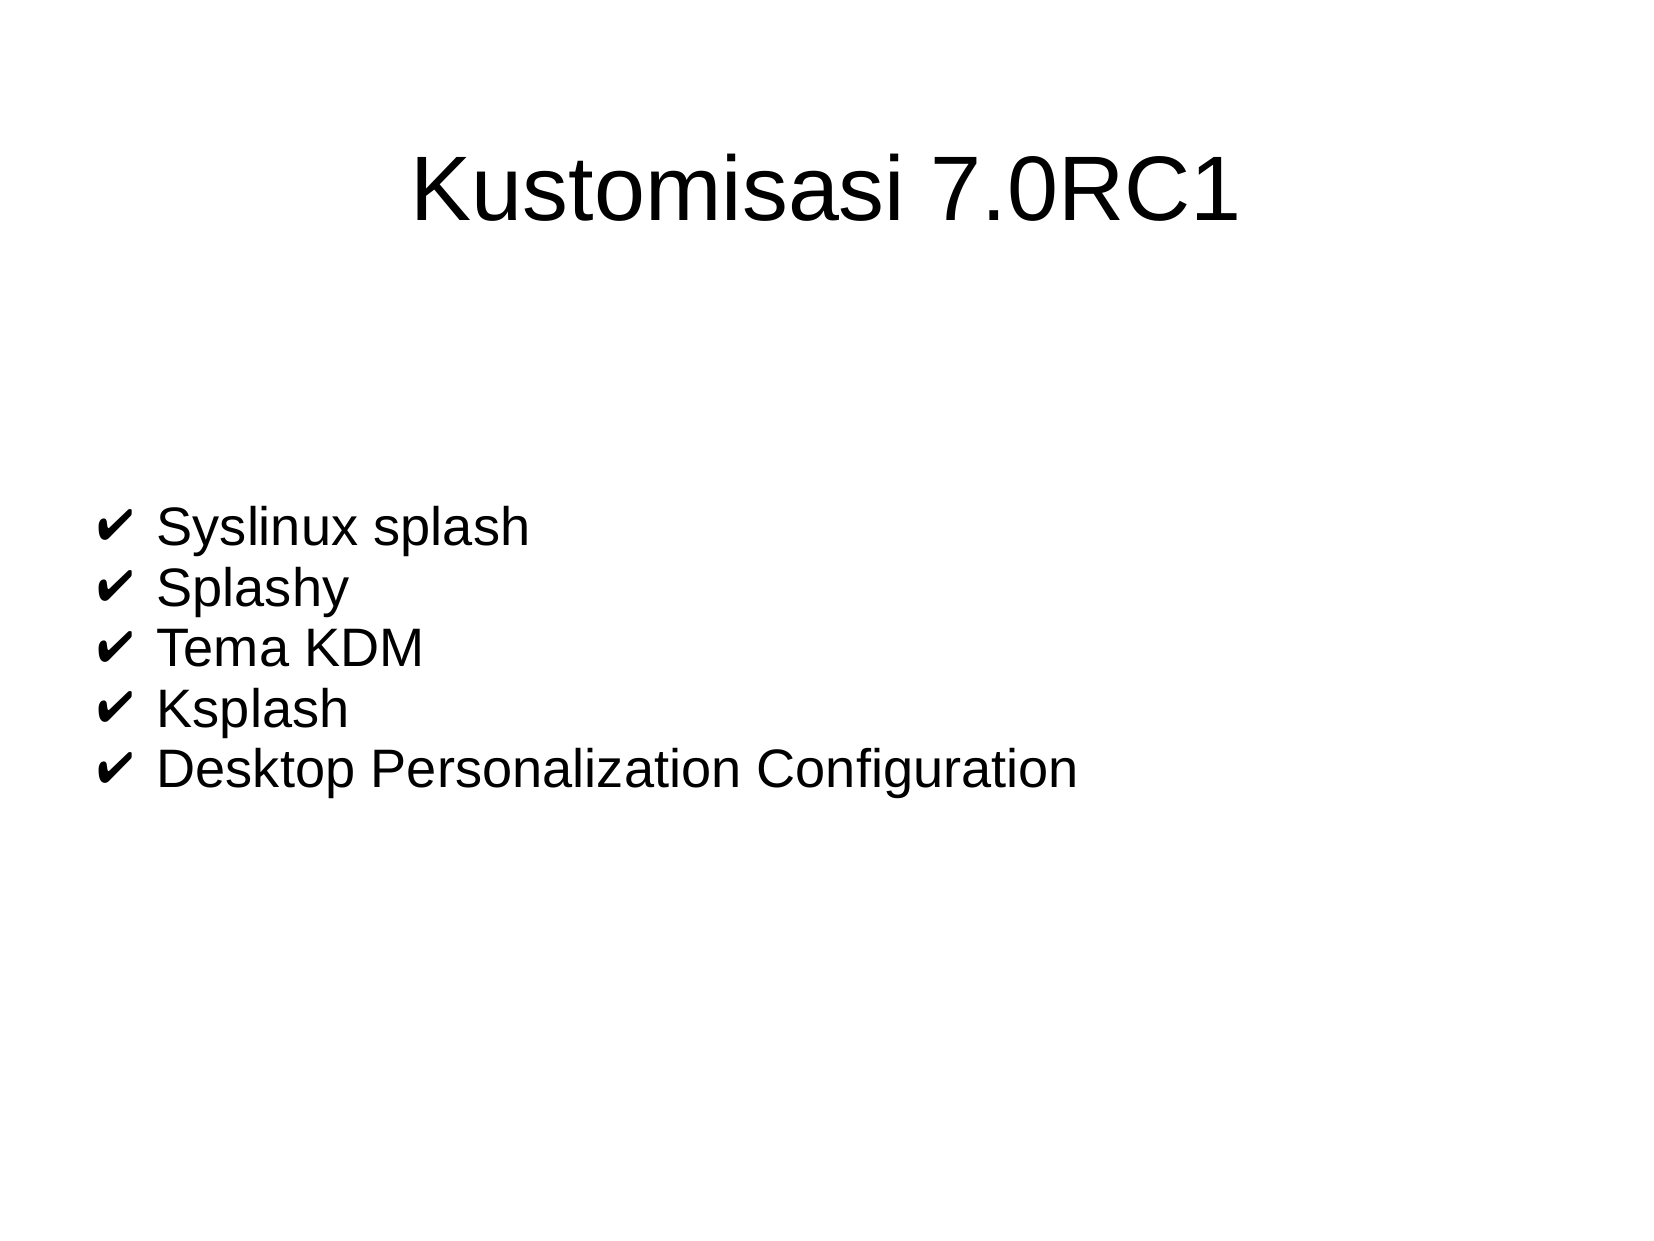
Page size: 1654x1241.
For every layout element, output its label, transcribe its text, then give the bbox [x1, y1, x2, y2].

subtitle Syslinux splash Splashy Tema KDM Ksplash Desktop Personalization Configuration [82, 187, 1571, 1109]
title Kustomisasi 7.0RC1 [82, 84, 1571, 187]
